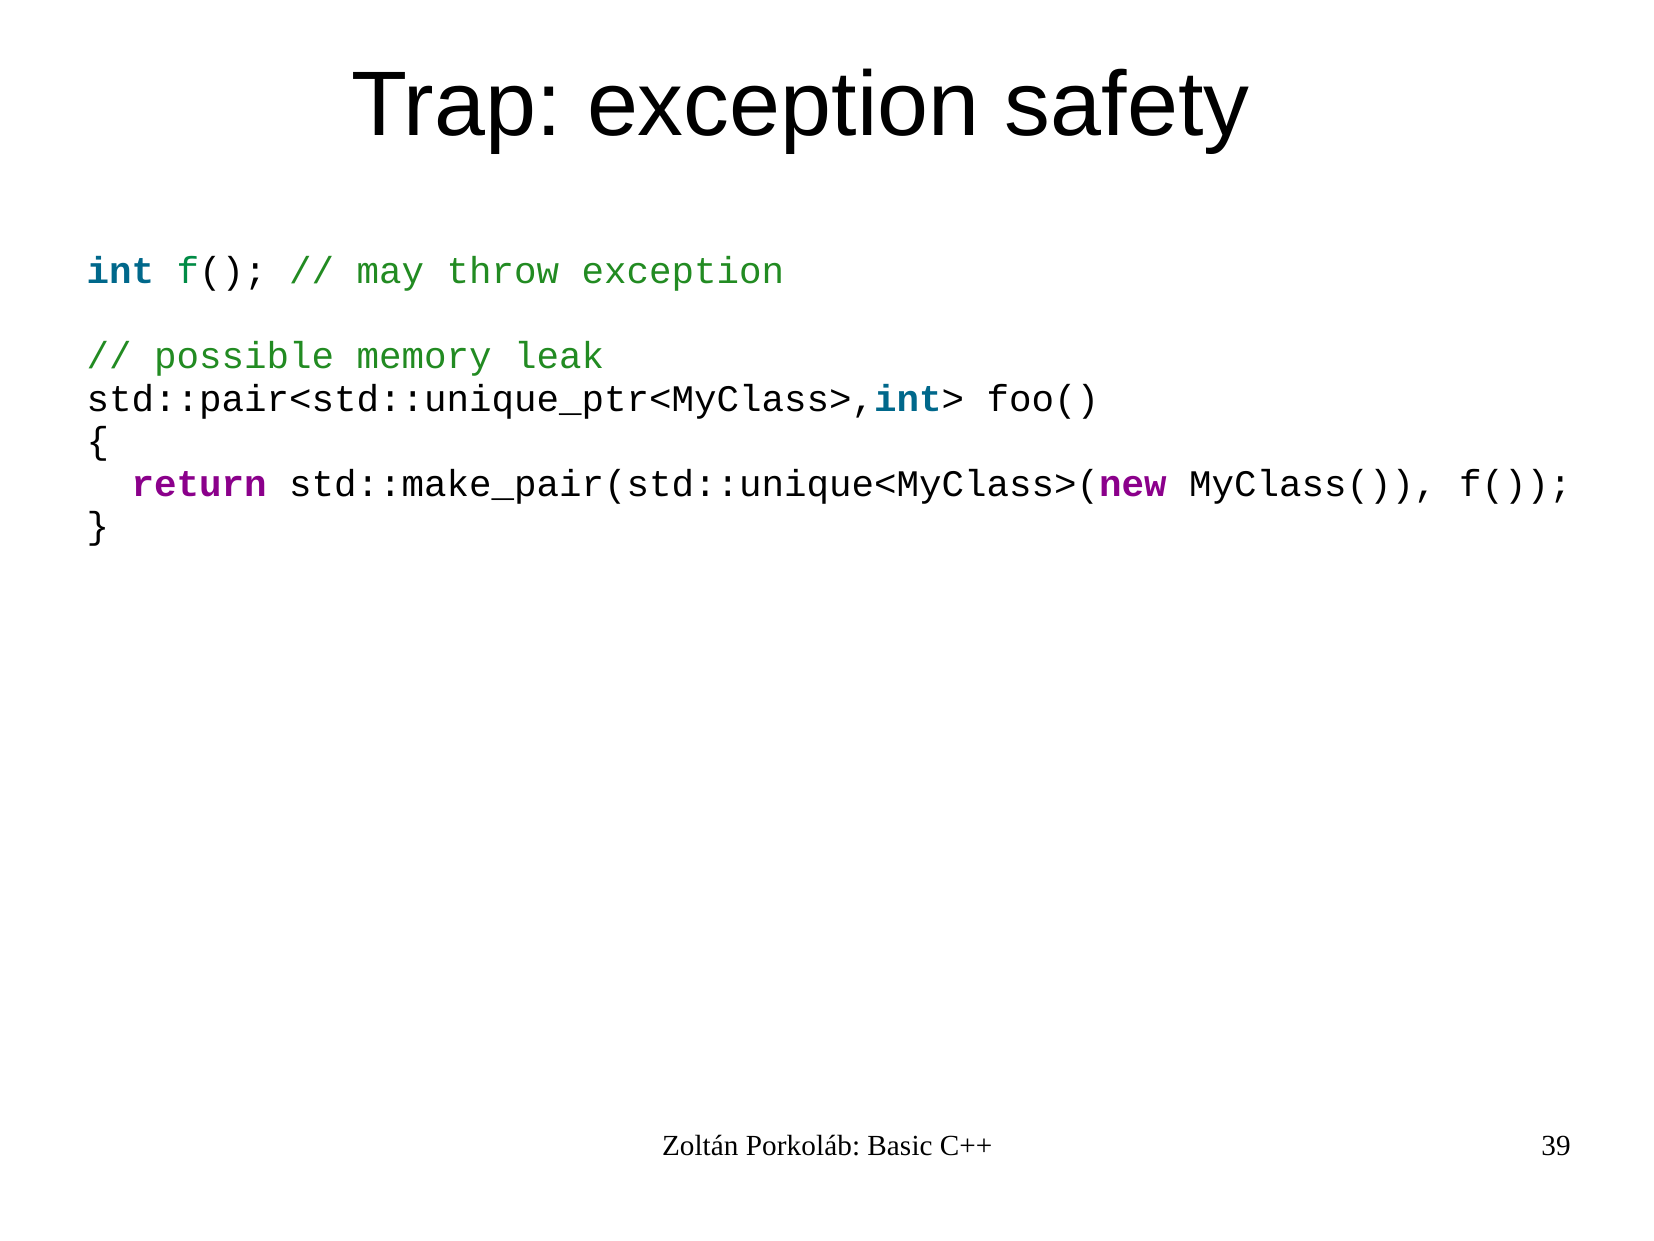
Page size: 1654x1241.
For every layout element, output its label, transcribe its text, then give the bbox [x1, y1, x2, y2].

title Trap: exception safety [56, 0, 1546, 208]
text_box int f(); // may throw exception // possible memory leak std::pair<std::unique_ptr<MyClass>,int> foo() { return std::make_pair(std::unique<MyClass>(new MyClass()), f()); } [71, 244, 1636, 755]
